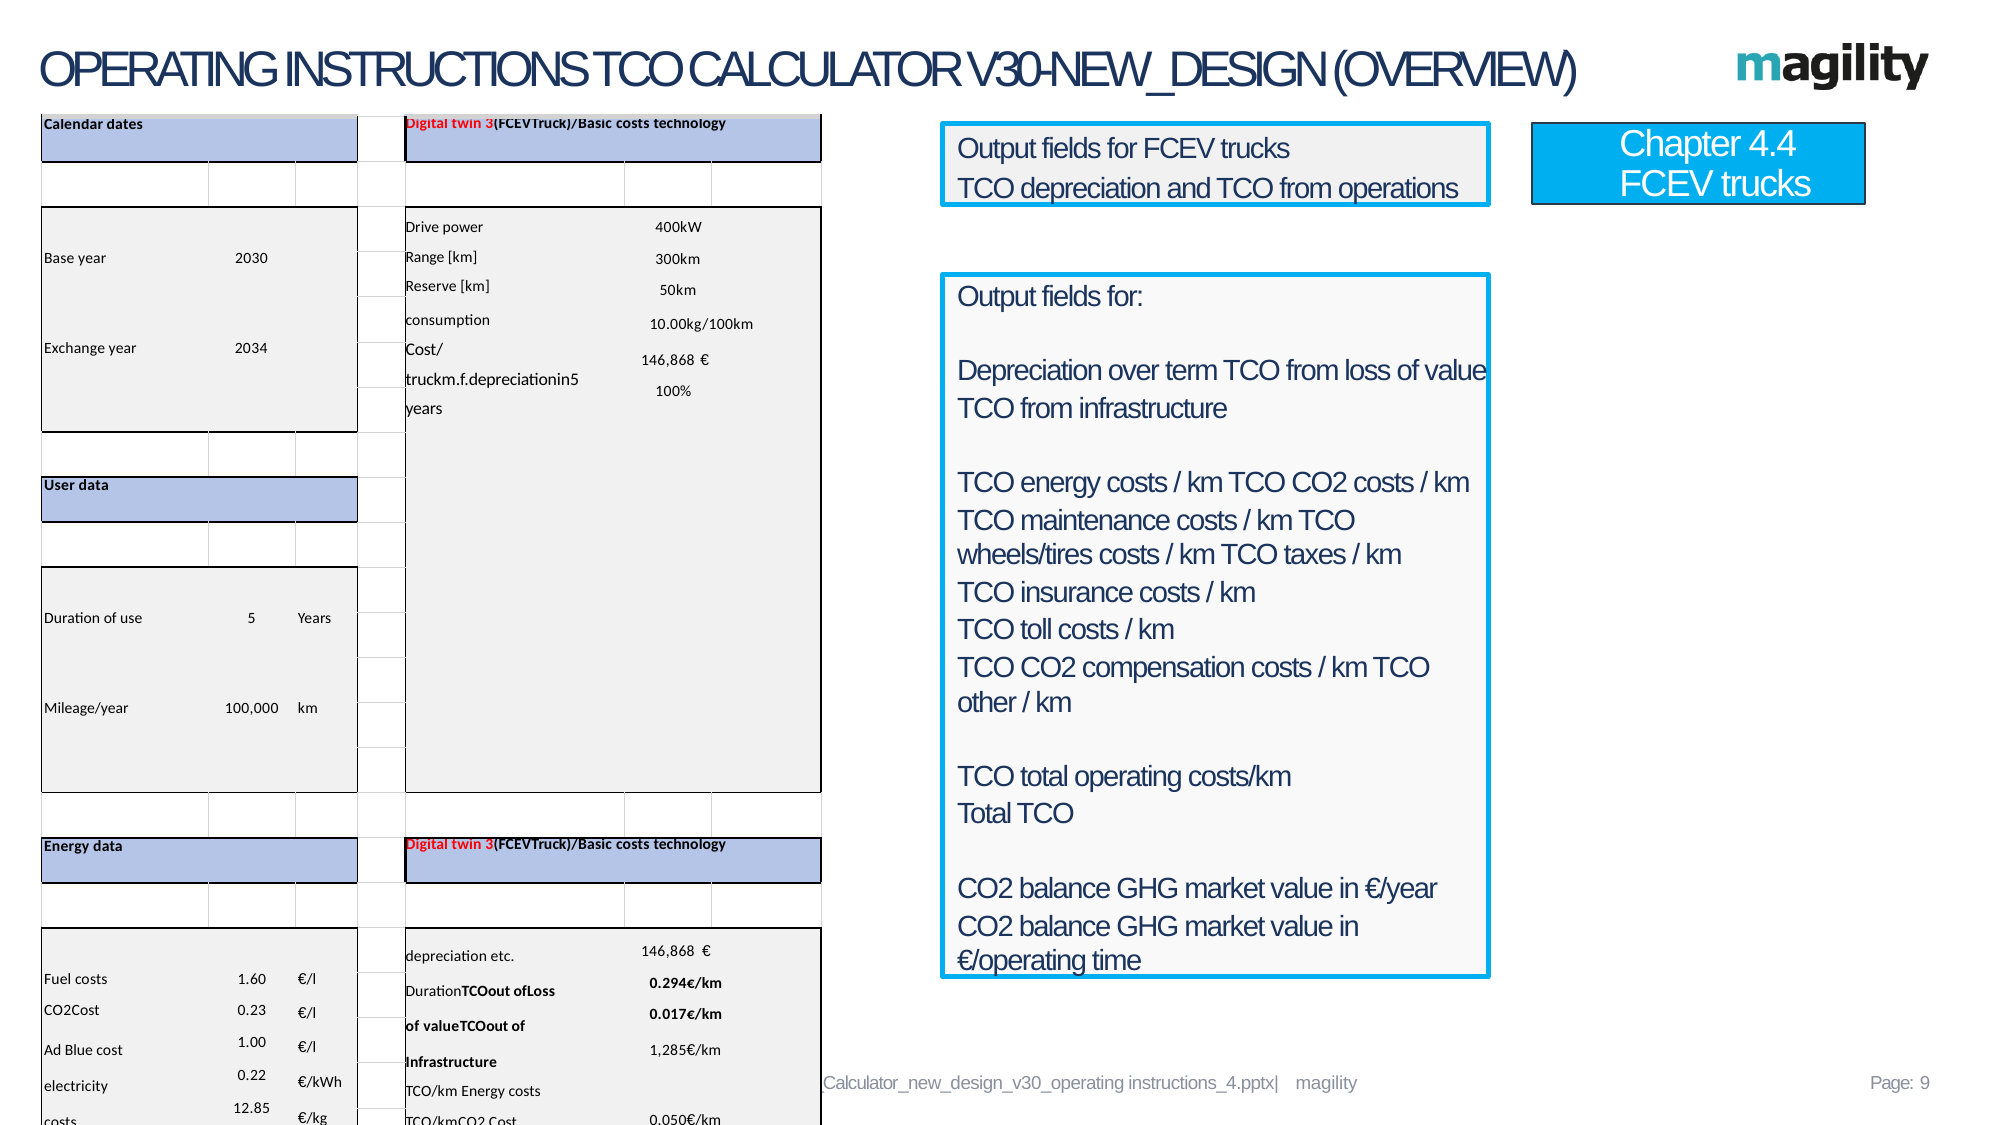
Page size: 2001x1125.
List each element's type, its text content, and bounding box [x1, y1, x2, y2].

table_cell Energy data [42, 839, 357, 882]
table_cell [42, 523, 208, 566]
table_cell [209, 884, 295, 927]
table_cell [358, 973, 405, 1017]
table_cell €/l €/l €/l €/kWh €/kg [295, 973, 357, 1125]
table_cell [358, 838, 404, 882]
table_cell [295, 252, 357, 297]
table_cell [296, 433, 357, 476]
table_cell [295, 657, 357, 702]
table_cell 5 [208, 612, 295, 657]
table_cell [358, 252, 405, 296]
table_cell 400kW 300km 50km 10.00kg/100km 146,868 € 100% [625, 208, 820, 792]
table_cell [358, 162, 405, 206]
table_cell [295, 208, 357, 252]
table_cell depreciation etc. DurationTCOout ofLoss of valueTCOout of Infrastructure TCO/km Energy costs TCO/kmCO2 Cost TCO/km maintenance TCO/km Wheels/TiresTCO/km Steer TCO/km Insurance TCO/km toll TCO/kmCO2 TCO compensation/km Miscellaneous TCO total operating costTCOIn total total CO2 balance /THGMarket value/ JTHGMarket value Operating time [406, 929, 625, 1125]
text_box Output fields for FCEV trucks TCO depreciation and TCO from operations [942, 123, 1489, 205]
text_box Output fields for: Depreciation over term TCO from loss of value TCO from infrastructure TCO energy costs / km TCO CO2 costs / km TCO maintenance costs / km TCO wheels/tires costs / km TCO taxes / km TCO insurance costs / km TCO toll costs / km TCO CO2 compensation costs / km TCO other / km TCO total operating costs/km Total TCO CO2 balance GHG market value in €/year CO2 balance GHG market value in €/operating time [942, 274, 1489, 977]
table_cell [625, 884, 711, 927]
table_cell [358, 297, 405, 342]
table_cell 2034 [208, 342, 295, 431]
table_cell [358, 568, 405, 612]
table_cell [42, 657, 208, 702]
table_cell [42, 163, 208, 206]
table_cell [42, 884, 208, 927]
table_cell [358, 883, 405, 927]
table_cell [406, 793, 624, 837]
table_cell [208, 929, 295, 973]
table_cell km [295, 702, 357, 792]
table_cell Digital twin 3(FCEVTruck)/Basic costs technology [407, 839, 820, 882]
table_header Digital twin 3(FCEVTruck)/Basic costs technology [407, 119, 820, 161]
table_cell [208, 657, 295, 702]
table_cell [295, 342, 357, 431]
table_cell [358, 388, 405, 432]
table_cell [42, 568, 208, 612]
table_cell [295, 568, 357, 612]
table_cell 146,868 € 0.294€/km 0.017€/km 1,285€/km 0.050€/km 0.142€/km 0.000€/km 0.046€/km 0.000€/km 0.000€/km 0.000€/km 1,522€/km 1,833€/km 33,730€/year 168,652 €/operating time [625, 929, 820, 1125]
table_cell [358, 658, 405, 702]
table_cell [358, 793, 405, 837]
table_cell [406, 163, 624, 206]
table_cell [42, 208, 208, 252]
table_cell [209, 523, 295, 566]
table_cell Exchange year [42, 342, 208, 431]
table_cell [208, 297, 295, 342]
table_cell Mileage/year [42, 702, 208, 792]
table_cell [358, 523, 405, 567]
table_cell [42, 793, 208, 837]
table_cell [358, 1109, 405, 1125]
text_box Chapter 4.4 FCEV trucks [1531, 123, 1866, 205]
table_cell Years [295, 612, 357, 657]
table_cell [358, 613, 405, 657]
table_cell [295, 297, 357, 342]
table_cell [625, 163, 711, 206]
title OPERATING INSTRUCTIONS TCO CALCULATOR V30-NEW_DESIGN (OVERVIEW) [36, 34, 1600, 225]
picture [1737, 43, 1929, 90]
table_cell [625, 793, 711, 837]
table_cell [209, 163, 295, 206]
table_cell [296, 884, 357, 927]
table_cell [358, 207, 405, 251]
table_cell [42, 433, 208, 476]
table_cell [406, 884, 624, 927]
table_cell [712, 793, 821, 837]
slide_number Page: <number> [1868, 1073, 1944, 1125]
footer MOSOLF|20230929_TCO_Calculator_new_design_v30_operating instructions_4.pptx| magility [822, 1073, 1392, 1125]
table_cell Base year [42, 252, 208, 297]
table_cell [712, 163, 821, 206]
table_cell [358, 748, 405, 792]
table_cell 100,000 [208, 702, 295, 792]
table_cell 1.60 0.23 1.00 0.22 12.85 [208, 973, 295, 1125]
table_cell [209, 433, 295, 476]
table_cell [358, 1018, 405, 1062]
table_cell [296, 523, 357, 566]
table_cell [296, 163, 357, 206]
table_cell [208, 208, 295, 252]
table_cell [358, 703, 405, 747]
table_cell Fuel costs CO2Cost Ad Blue cost electricity costs H2Cost [42, 973, 208, 1125]
table_cell [42, 297, 208, 342]
table_cell [358, 478, 405, 522]
table_cell 2030 [208, 252, 295, 297]
table_cell [712, 884, 821, 927]
table_header Calendar dates [42, 119, 357, 161]
table_cell [209, 793, 295, 837]
table_cell [296, 793, 357, 837]
table_cell [42, 929, 208, 973]
table_cell [358, 1063, 405, 1108]
table_cell Duration of use [42, 612, 208, 657]
table_cell [295, 929, 357, 973]
table_cell [358, 928, 405, 972]
table_cell User data [42, 478, 357, 521]
table_cell [358, 433, 405, 477]
table_cell [358, 343, 405, 387]
table_cell Drive power Range [km] Reserve [km] consumption Cost/truckm.f.depreciationin5 years [406, 208, 625, 792]
table_cell [208, 568, 295, 612]
table_header [358, 117, 404, 161]
